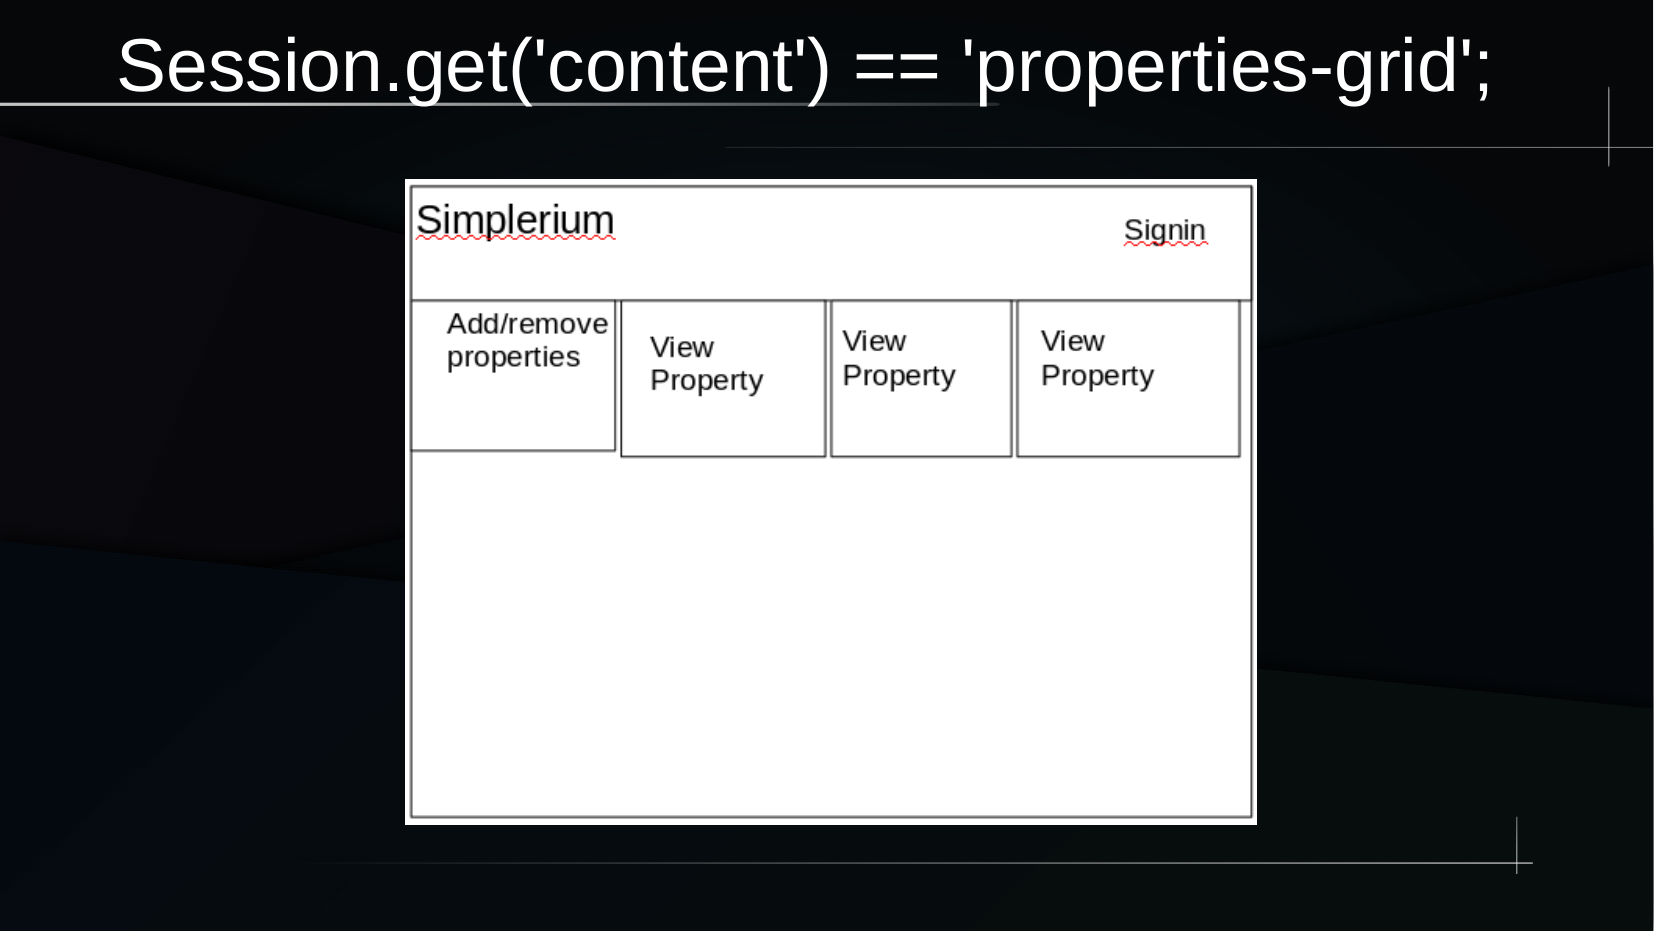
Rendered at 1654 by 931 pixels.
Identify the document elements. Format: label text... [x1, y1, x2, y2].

title Session.get('content') == 'properties-grid'; [23, 11, 1589, 119]
picture [0, 0, 1654, 931]
